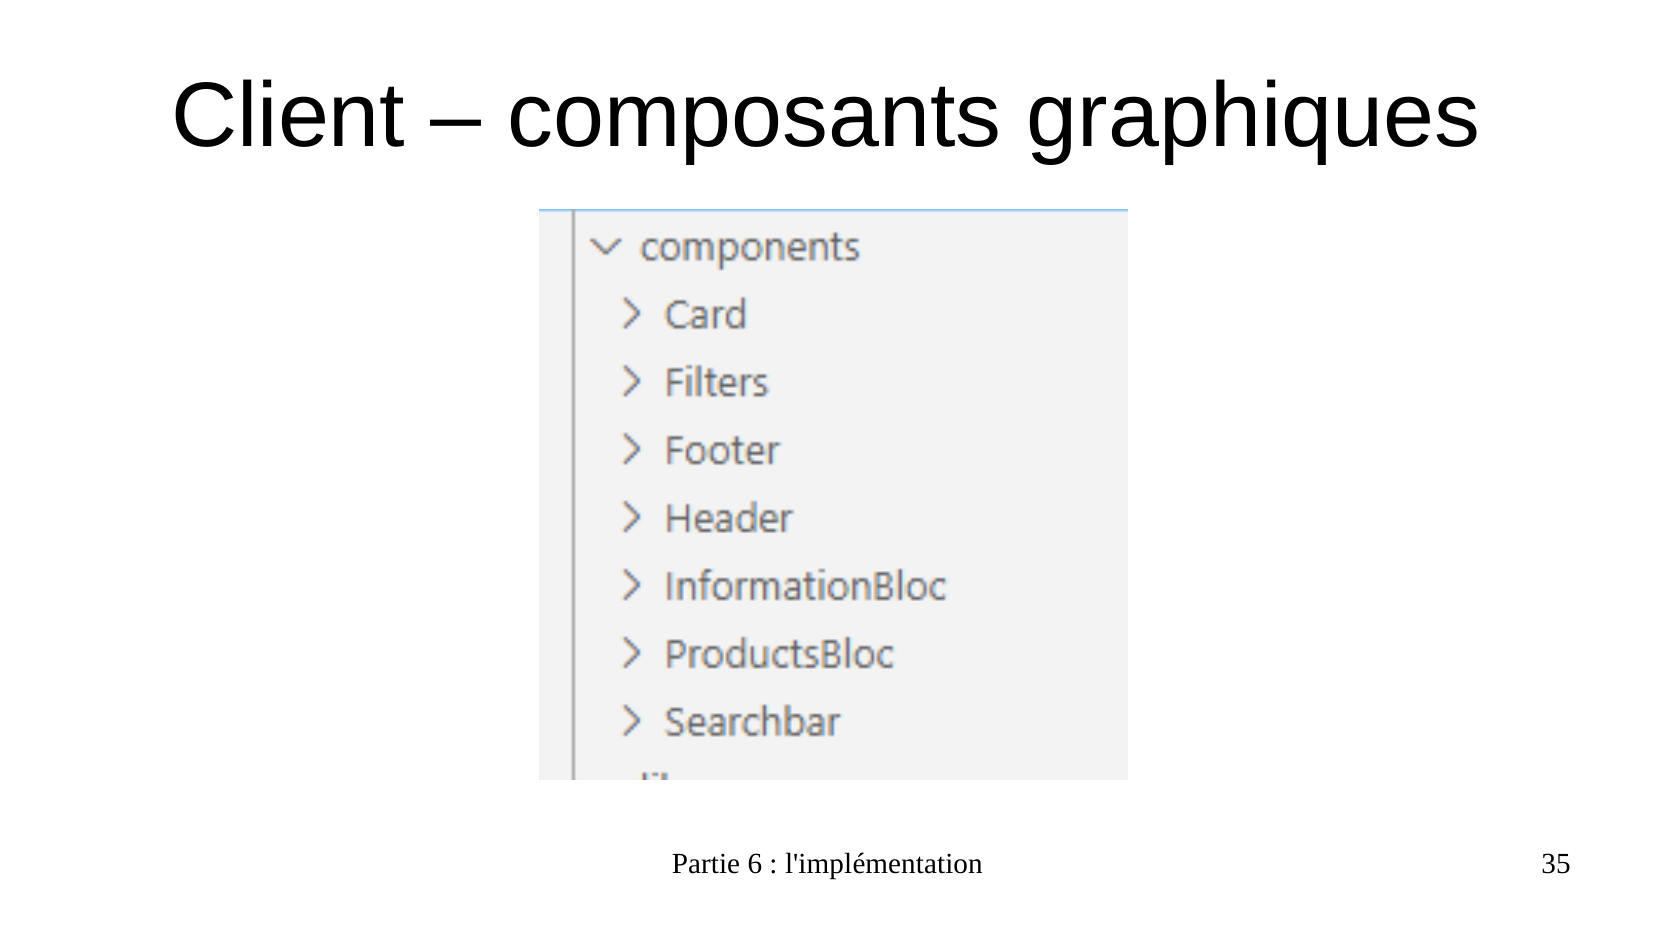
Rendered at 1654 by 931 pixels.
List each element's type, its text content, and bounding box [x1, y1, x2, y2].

picture [539, 209, 1128, 780]
title Client – composants graphiques [82, 37, 1571, 193]
